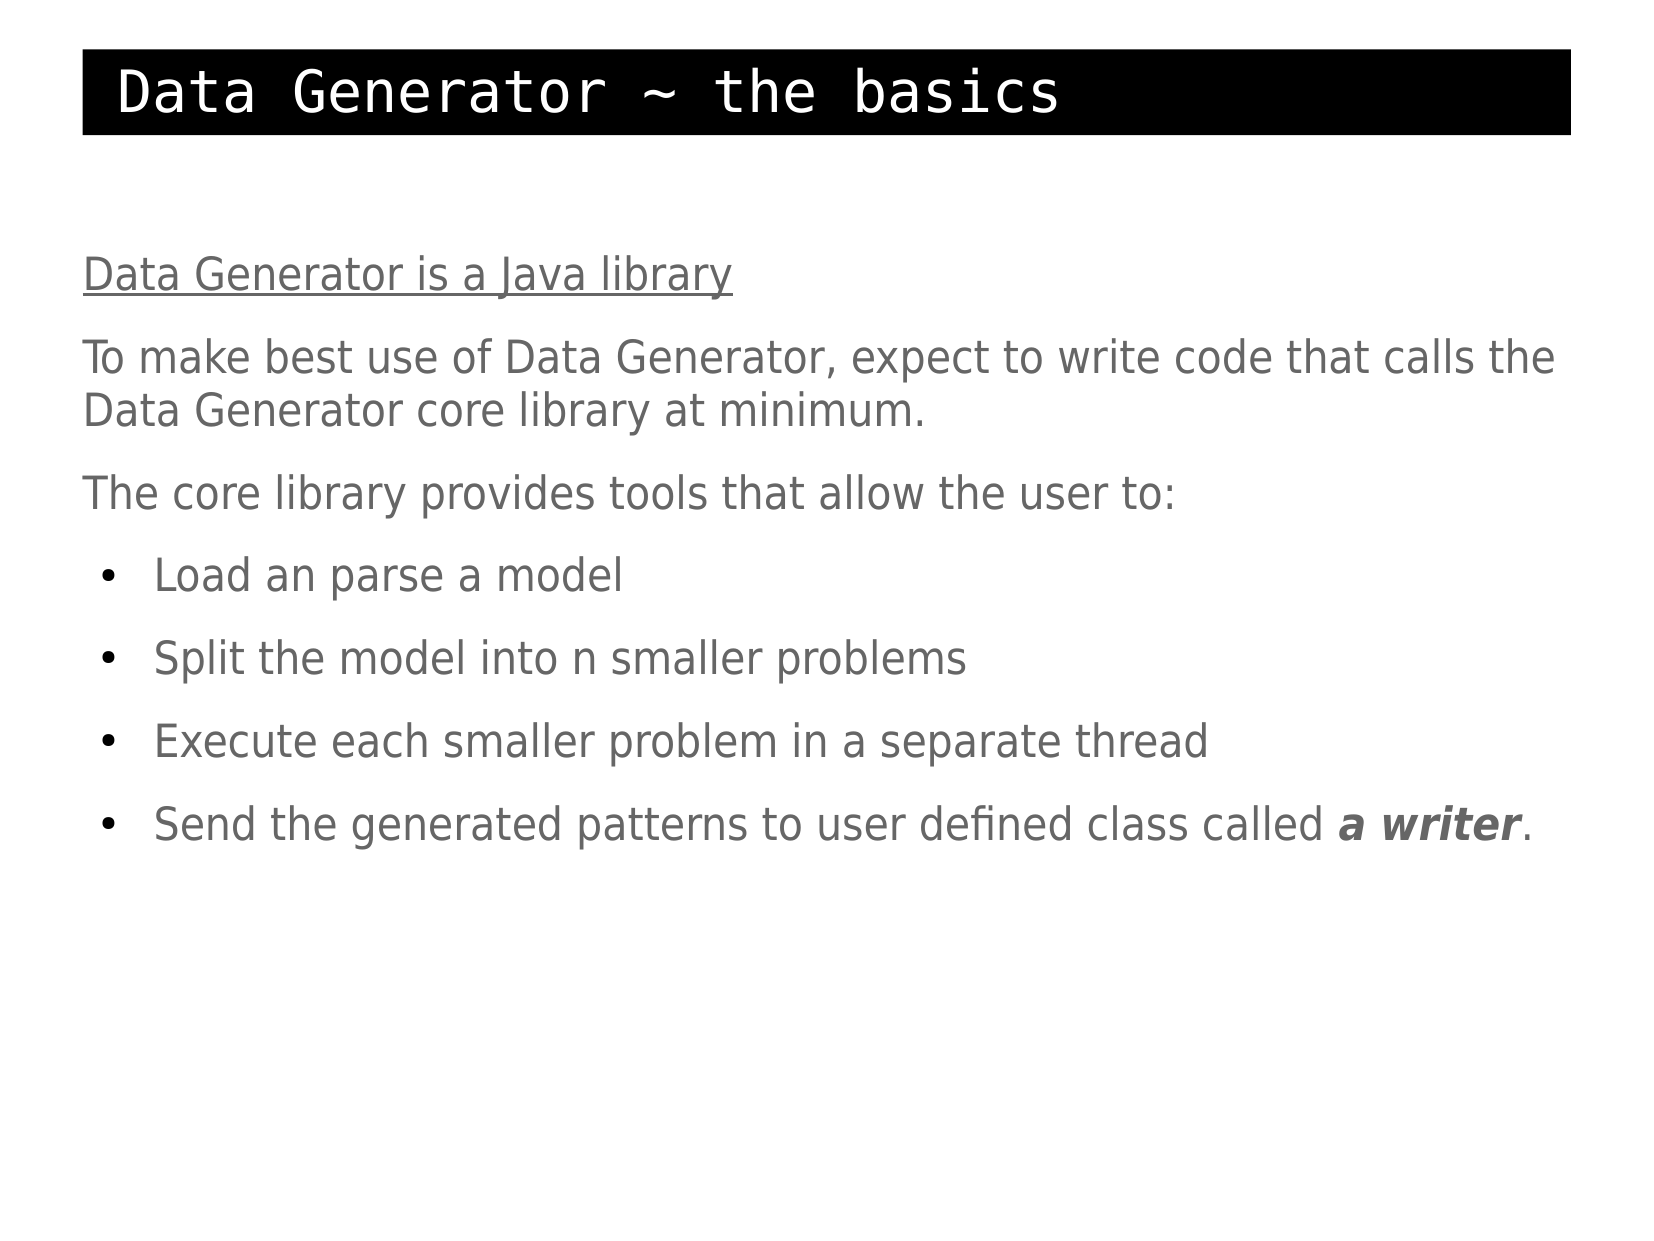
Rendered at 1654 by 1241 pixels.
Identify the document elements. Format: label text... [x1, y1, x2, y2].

title Data Generator ~ the basics [82, 49, 1571, 136]
list Data Generator is a Java library To make best use of Data Generator, expect to write code that calls the Data Generator core library at minimum. The core library provides tools that allow the user to: Load an parse a model Split the model into n smaller problems Execute each smaller problem in a separate thread Send the generated patterns to user defined class called a writer. [82, 165, 1571, 1096]
